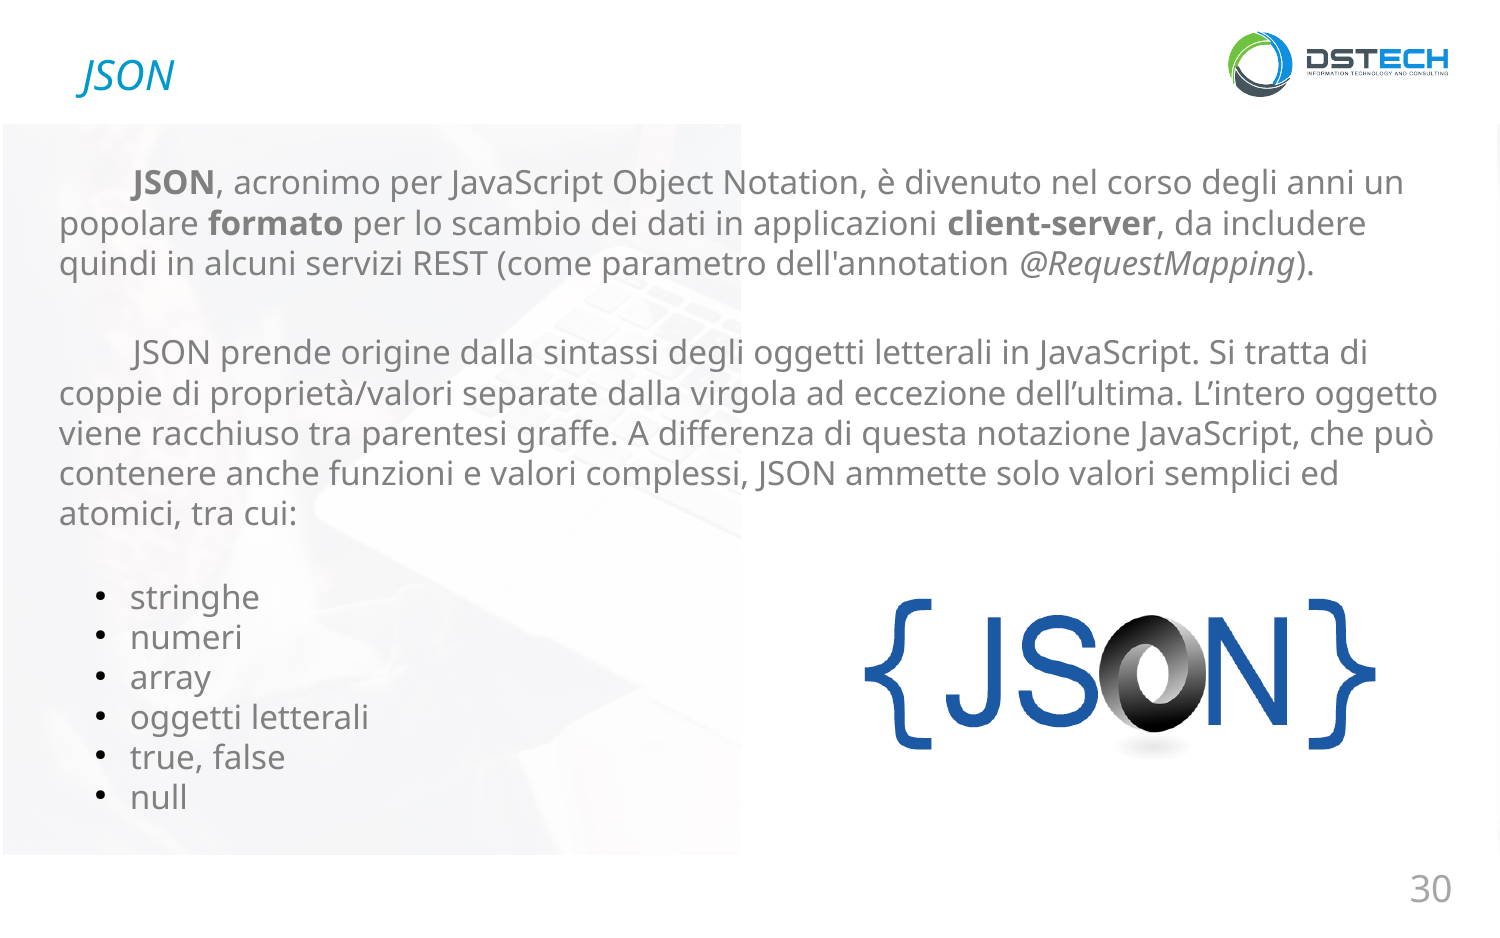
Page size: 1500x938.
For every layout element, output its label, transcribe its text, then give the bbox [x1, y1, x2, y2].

text_box JSON [67, 41, 1034, 107]
text_box 30 [1381, 864, 1460, 910]
picture [1228, 31, 1448, 97]
text_box 30 [1436, 882, 1447, 900]
picture [3, 124, 741, 855]
text_box [741, 124, 1497, 869]
text_box JSON, acronimo per JavaScript Object Notation, è divenuto nel corso degli anni un popolare formato per lo scambio dei dati in applicazioni client-server, da includere quindi in alcuni servizi REST (come parametro dell'annotation @RequestMapping). JSON prende origine dalla sintassi degli oggetti letterali in JavaScript. Si tratta di coppie di proprietà/valori separate dalla virgola ad eccezione dell’ultima. L’intero oggetto viene racchiuso tra parentesi graffe. A differenza di questa notazione JavaScript, che può contenere anche funzioni e valori complessi, JSON ammette solo valori semplici ed atomici, tra cui: stringhe numeri array oggetti letterali true, false null [59, 157, 1453, 882]
picture [864, 542, 1377, 809]
